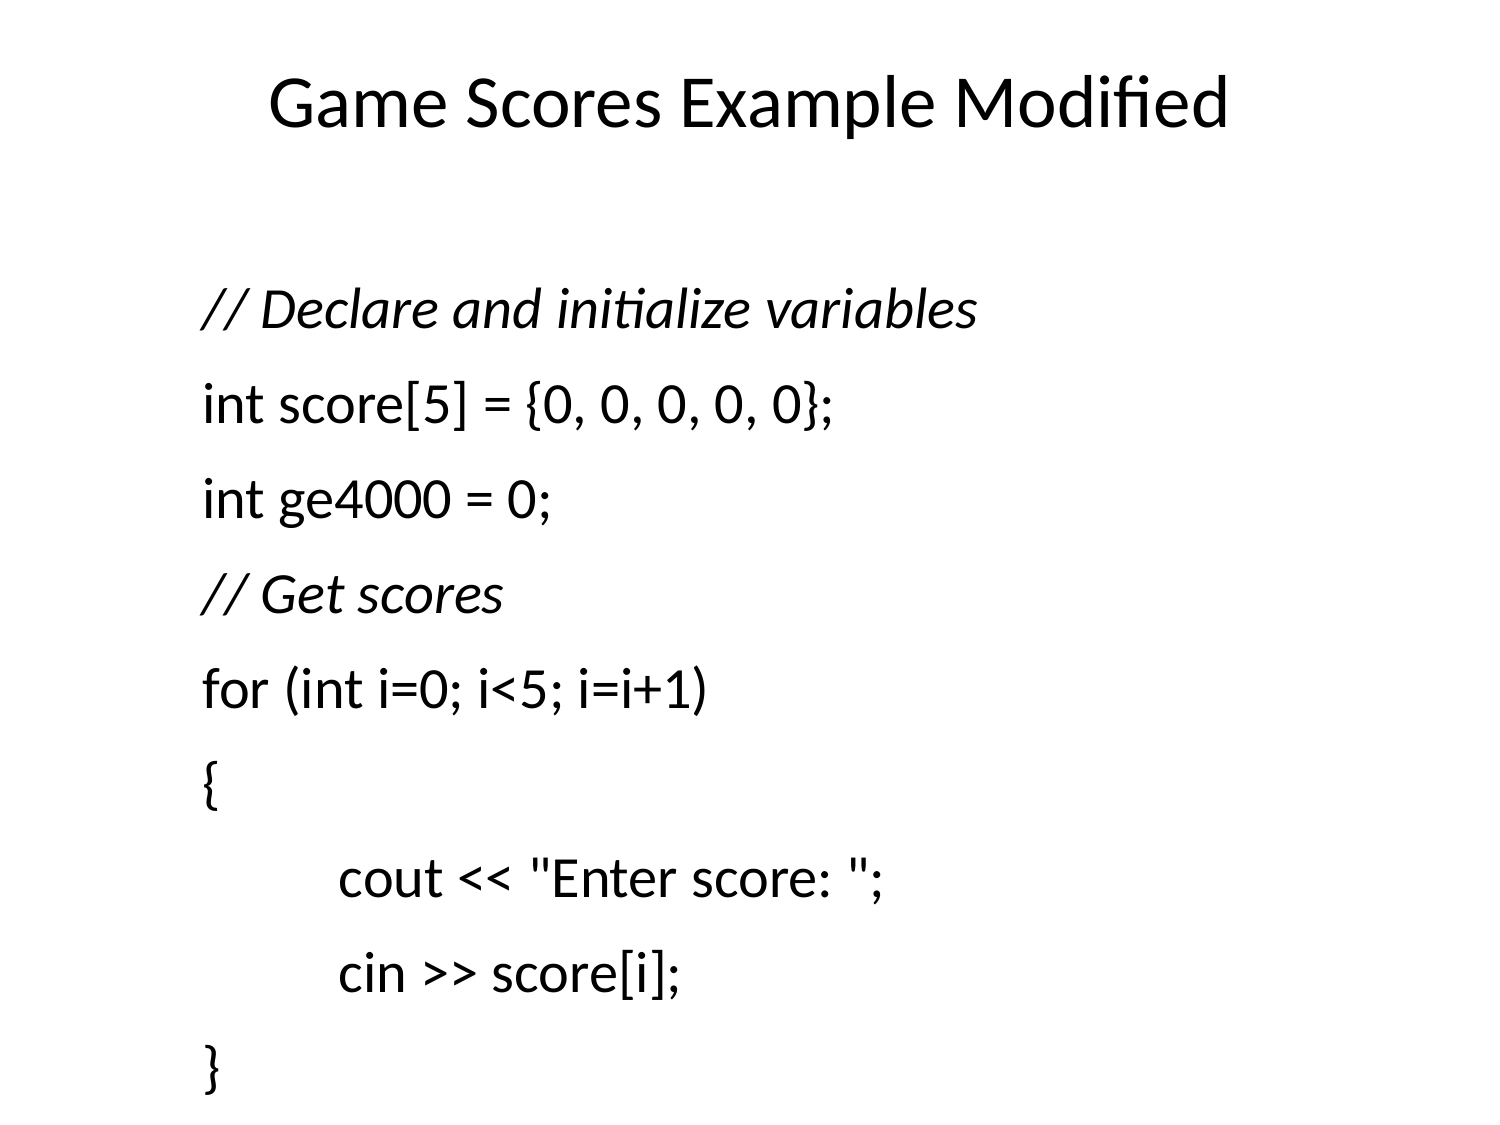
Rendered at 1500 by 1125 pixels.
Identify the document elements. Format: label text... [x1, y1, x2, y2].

list // Declare and initialize variables int score[5] = {0, 0, 0, 0, 0}; int ge4000 = 0; // Get scores for (int i=0; i<5; i=i+1) { cout << "Enter score: "; cin >> score[i]; } [75, 262, 1425, 1005]
title Game Scores Example Modified [75, 45, 1425, 233]
